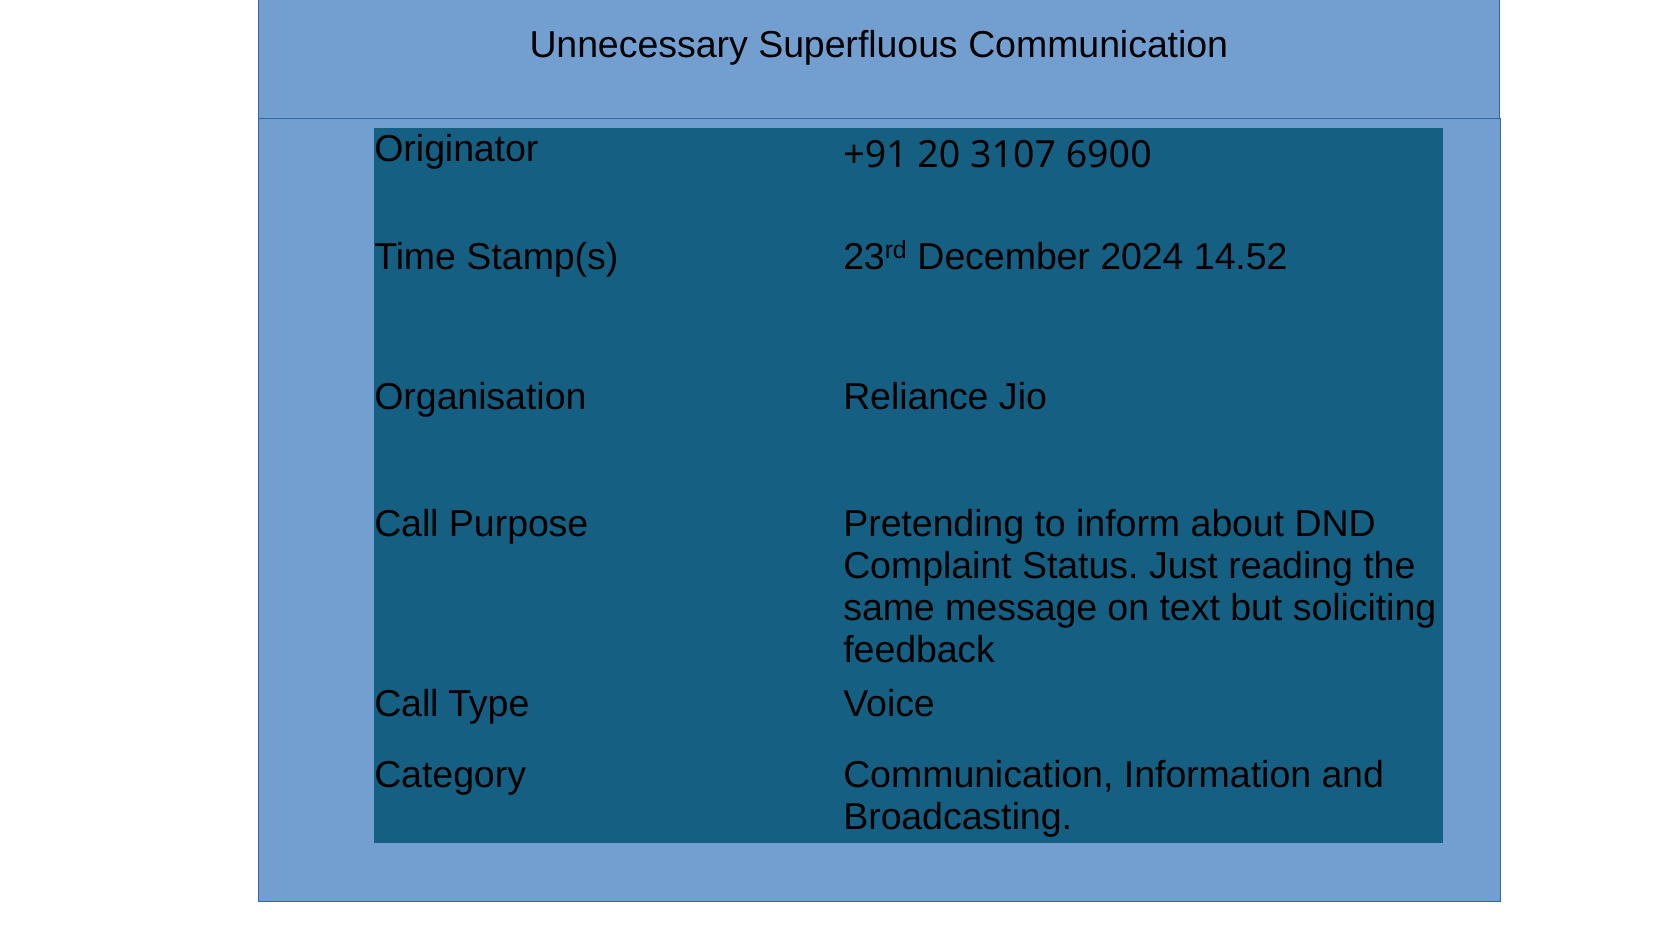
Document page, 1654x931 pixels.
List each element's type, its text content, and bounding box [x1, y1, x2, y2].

text_box [258, 118, 1501, 902]
table_header +91 20 3107 6900 [843, 128, 1443, 236]
table_cell Time Stamp(s) [374, 236, 843, 376]
table_cell Organisation [374, 376, 843, 502]
table_cell Category [374, 753, 843, 843]
table_cell Call Type [374, 683, 843, 753]
table_cell Reliance Jio [843, 376, 1443, 502]
table_cell Voice [843, 683, 1443, 753]
table_cell Communication, Information and Broadcasting. [843, 753, 1443, 843]
text_box Unnecessary Superfluous Communication [258, 0, 1500, 118]
table_header Originator [374, 128, 843, 236]
table_cell 23rd December 2024 14.52 [843, 236, 1443, 376]
table_cell Call Purpose [374, 502, 843, 683]
table_cell Pretending to inform about DND Complaint Status. Just reading the same message on text but soliciting feedback [843, 502, 1443, 683]
